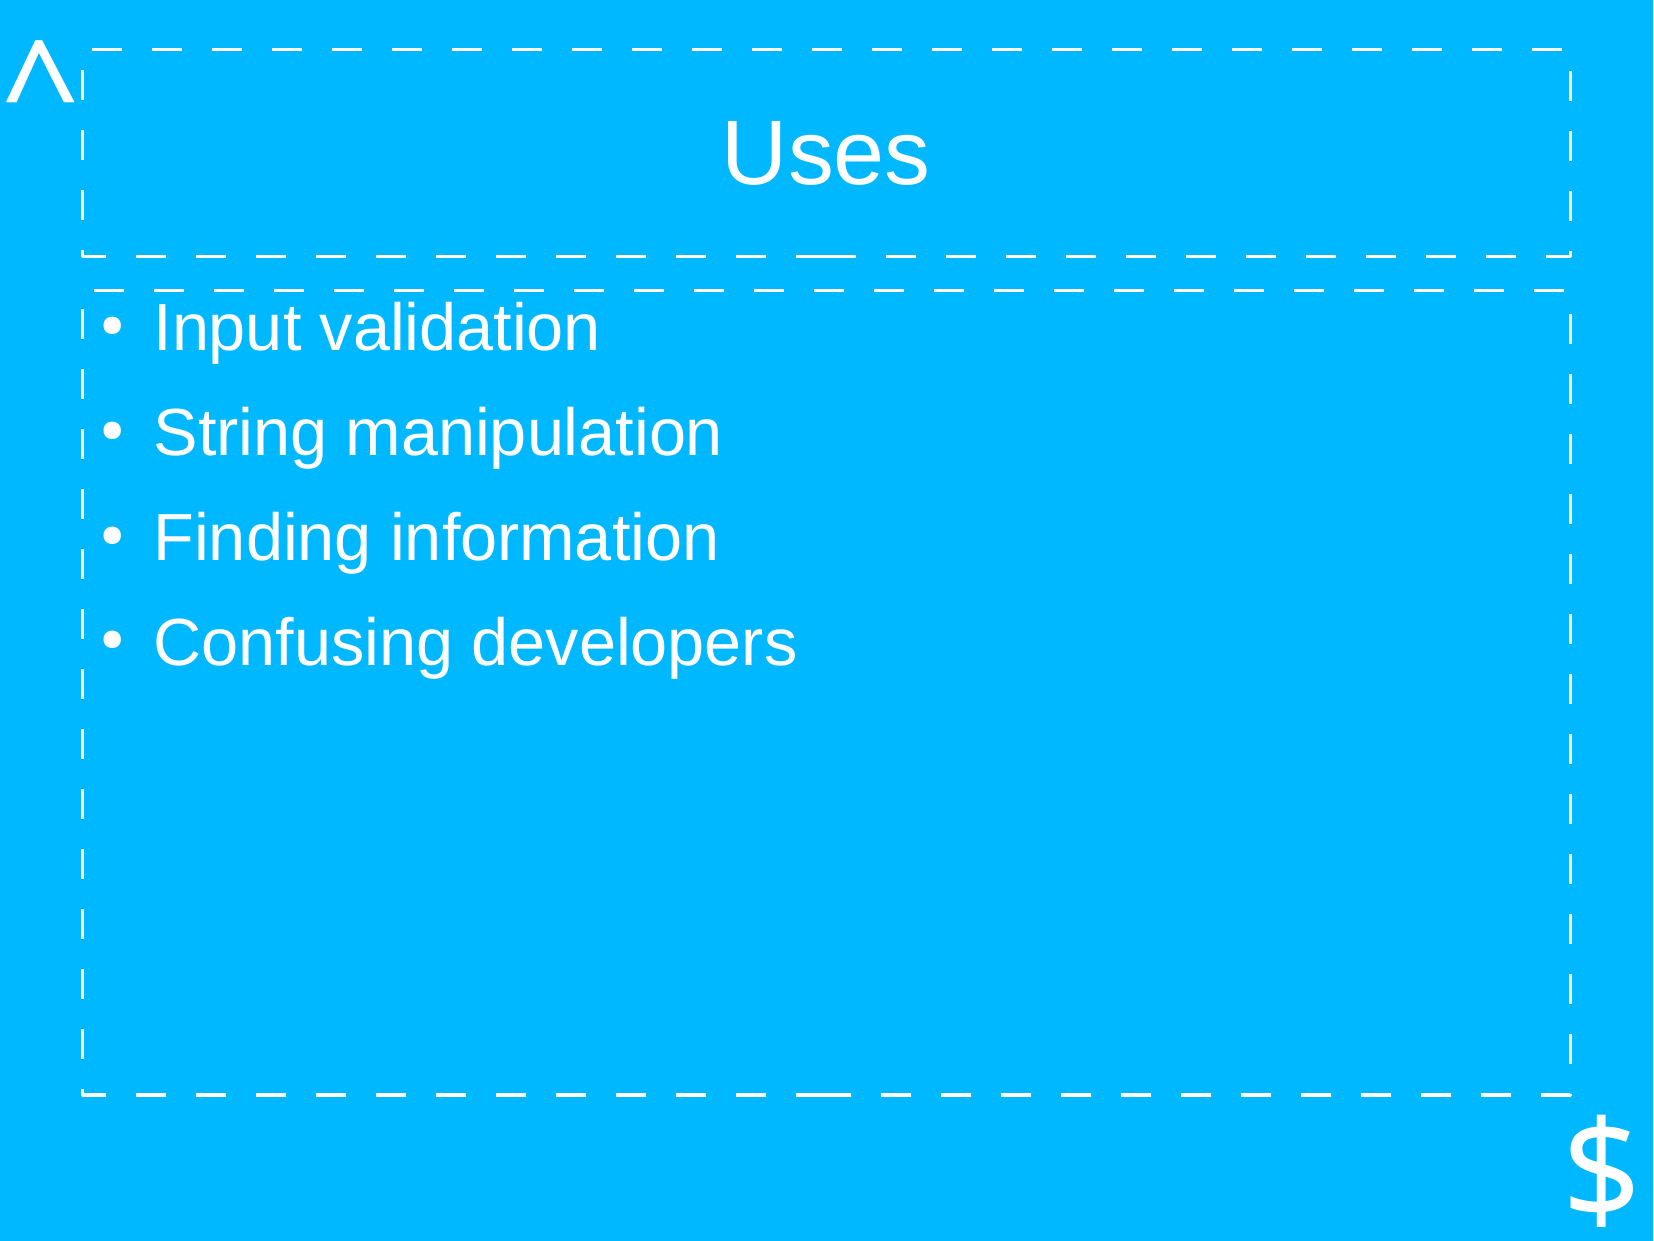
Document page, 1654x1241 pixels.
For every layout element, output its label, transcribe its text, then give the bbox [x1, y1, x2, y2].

list Input validation String manipulation Finding information Confusing developers [82, 290, 1571, 1096]
title Uses [82, 49, 1571, 257]
